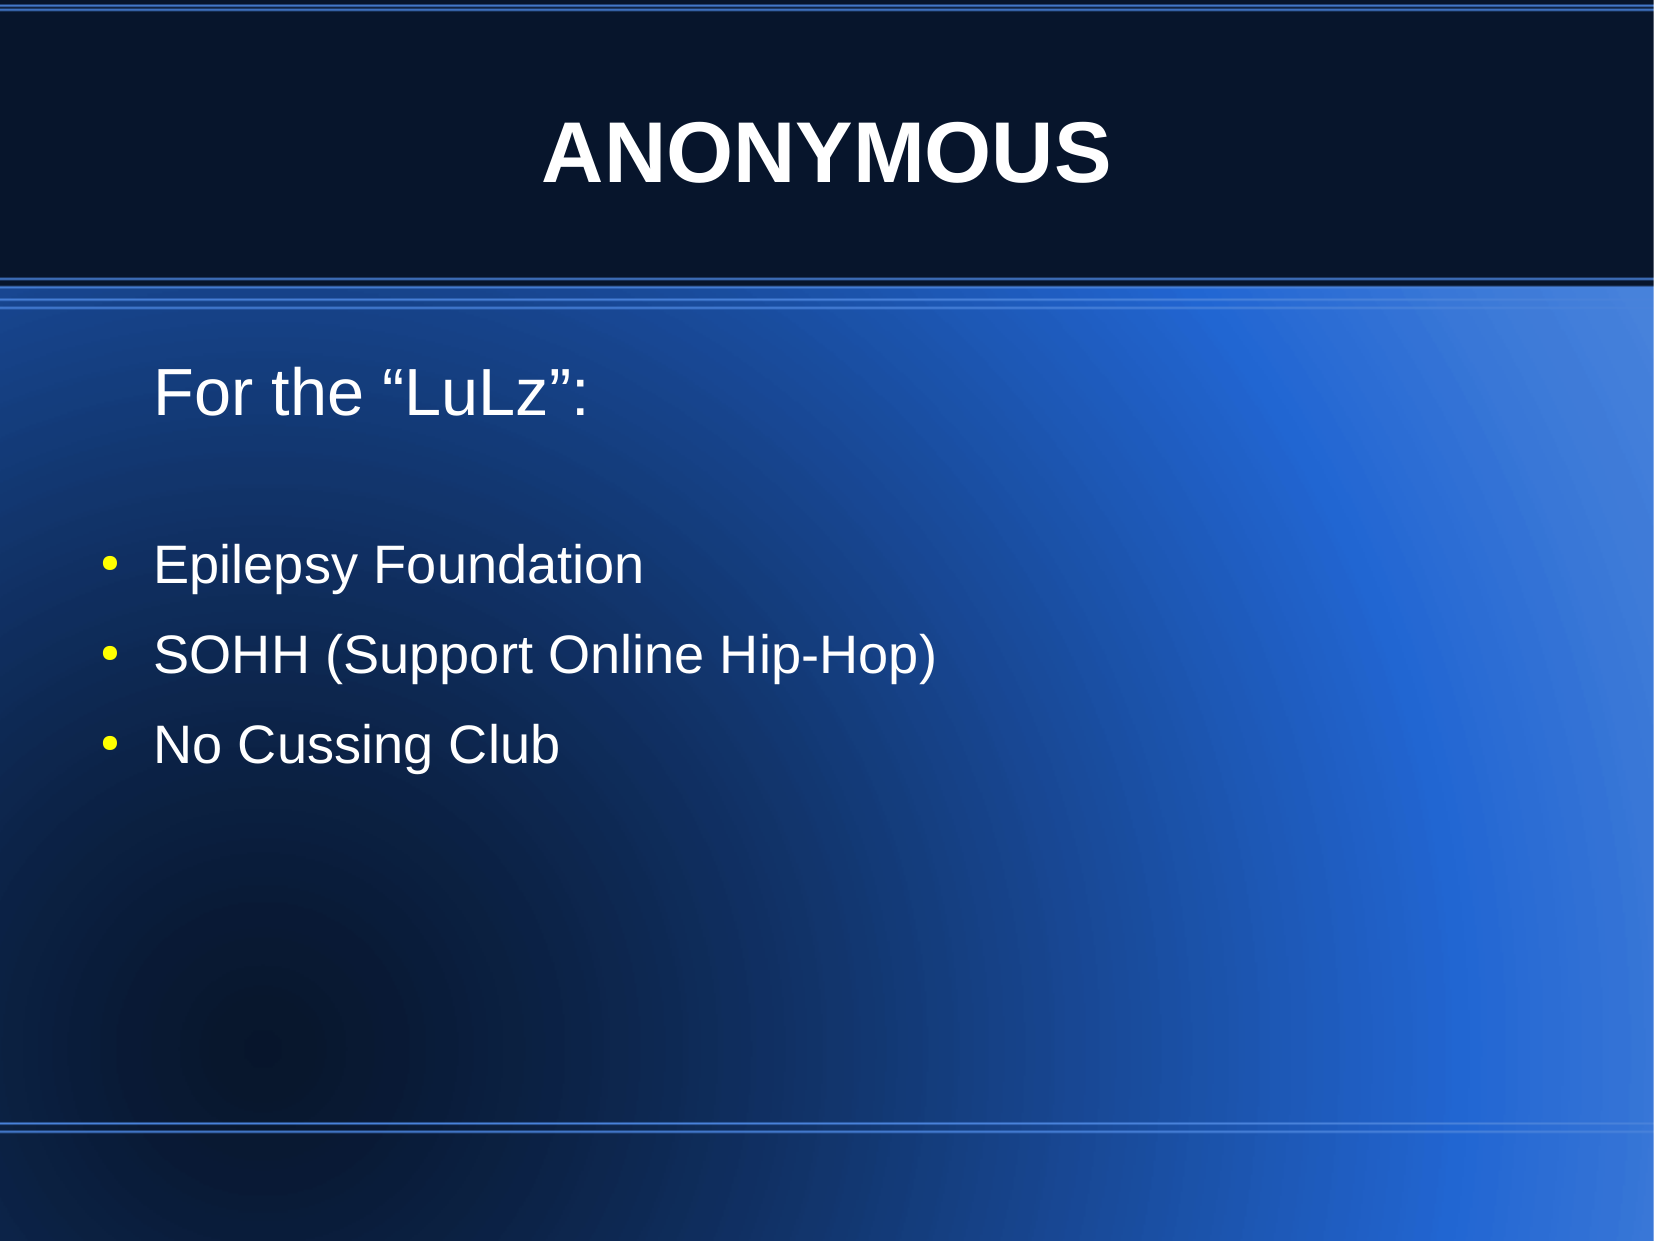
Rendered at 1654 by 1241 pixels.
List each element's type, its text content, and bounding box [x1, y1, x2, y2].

list For the “LuLz”: Epilepsy Foundation SOHH (Support Online Hip-Hop) No Cussing Club [82, 355, 1571, 1058]
title ANONYMOUS [82, 49, 1571, 257]
picture [0, 0, 1654, 1241]
